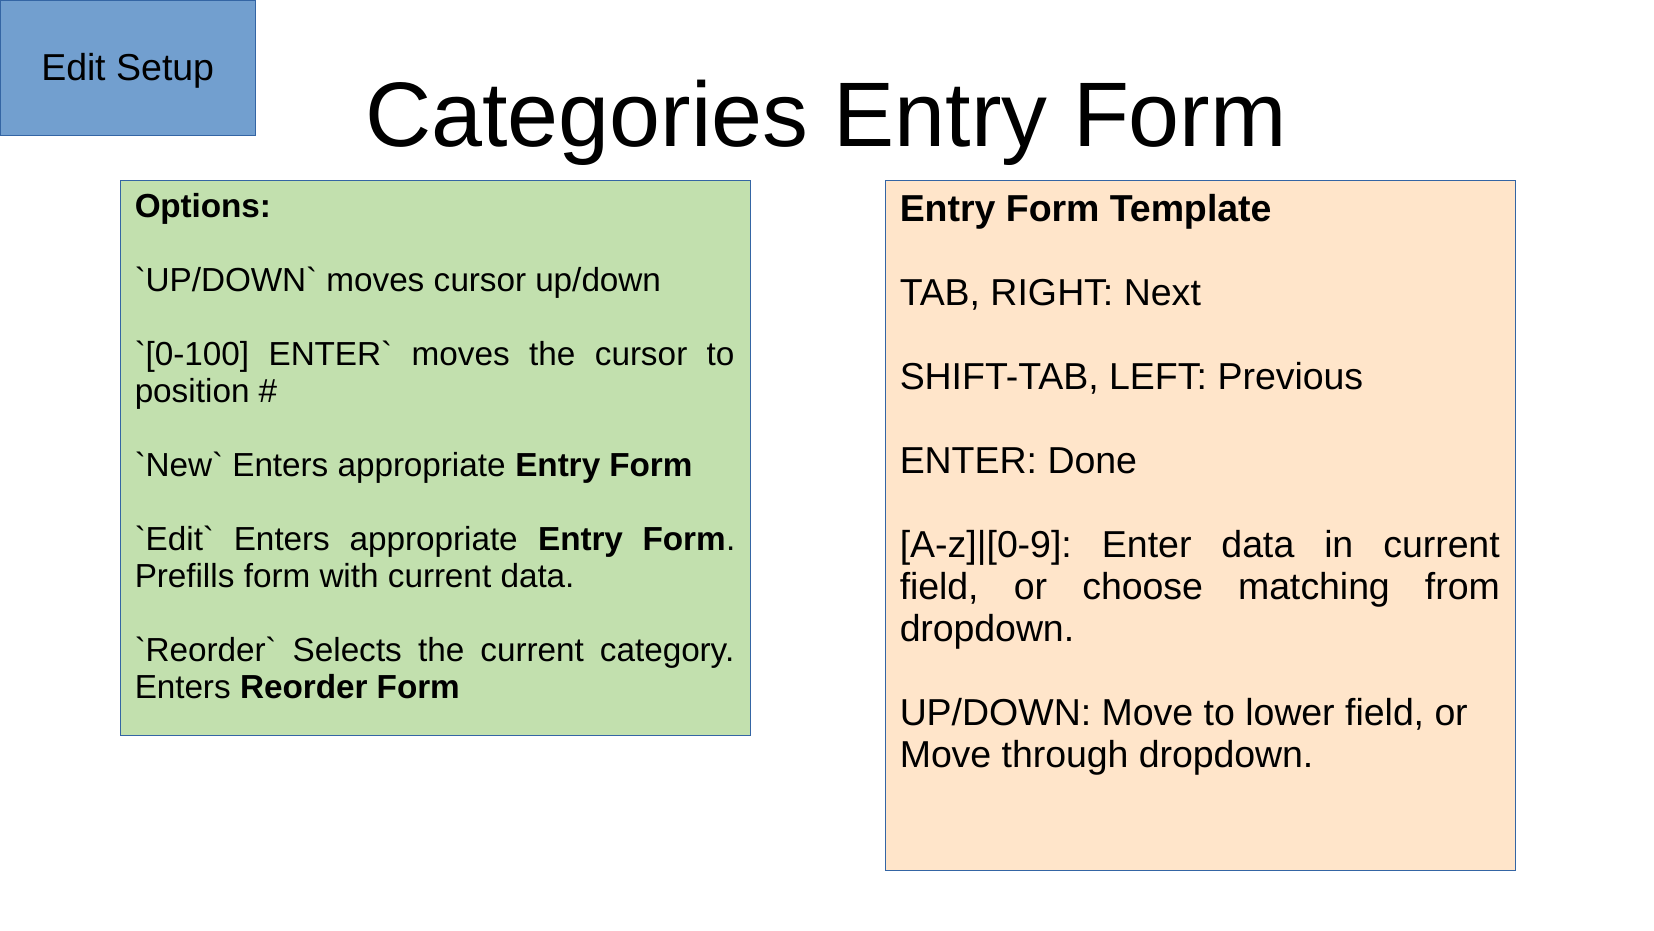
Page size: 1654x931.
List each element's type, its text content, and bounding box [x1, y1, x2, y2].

text_box Edit Setup [0, 0, 256, 136]
text_box Entry Form Template TAB, RIGHT: Next SHIFT-TAB, LEFT: Previous ENTER: Done [A-z]|[0-9]: Enter data in current field, or choose matching from dropdown. UP/DOWN: Move to lower field, or Move through dropdown. [885, 180, 1516, 871]
title Categories Entry Form [82, 37, 1571, 193]
text_box Options: `UP/DOWN` moves cursor up/down `[0-100] ENTER` moves the cursor to position # `New` Enters appropriate Entry Form `Edit` Enters appropriate Entry Form. Prefills form with current data. `Reorder` Selects the current category. Enters Reorder Form [120, 180, 751, 736]
